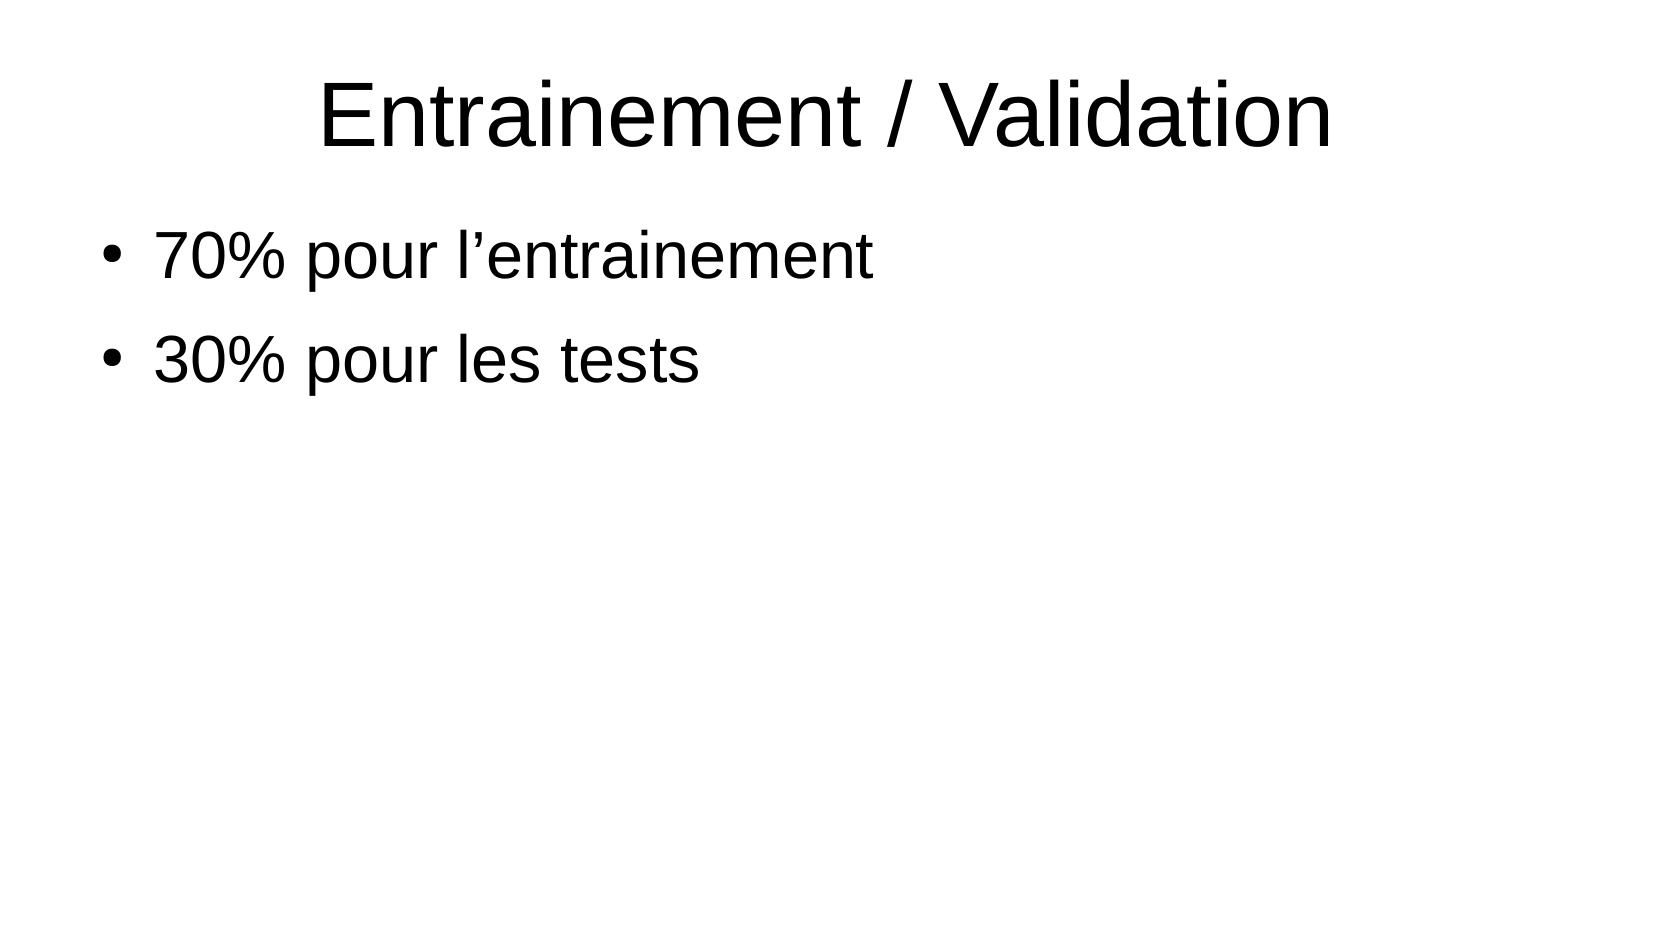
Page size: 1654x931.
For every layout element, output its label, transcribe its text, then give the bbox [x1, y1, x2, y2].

title Entrainement / Validation [82, 37, 1571, 193]
list 70% pour l’entrainement 30% pour les tests [82, 217, 1571, 758]
